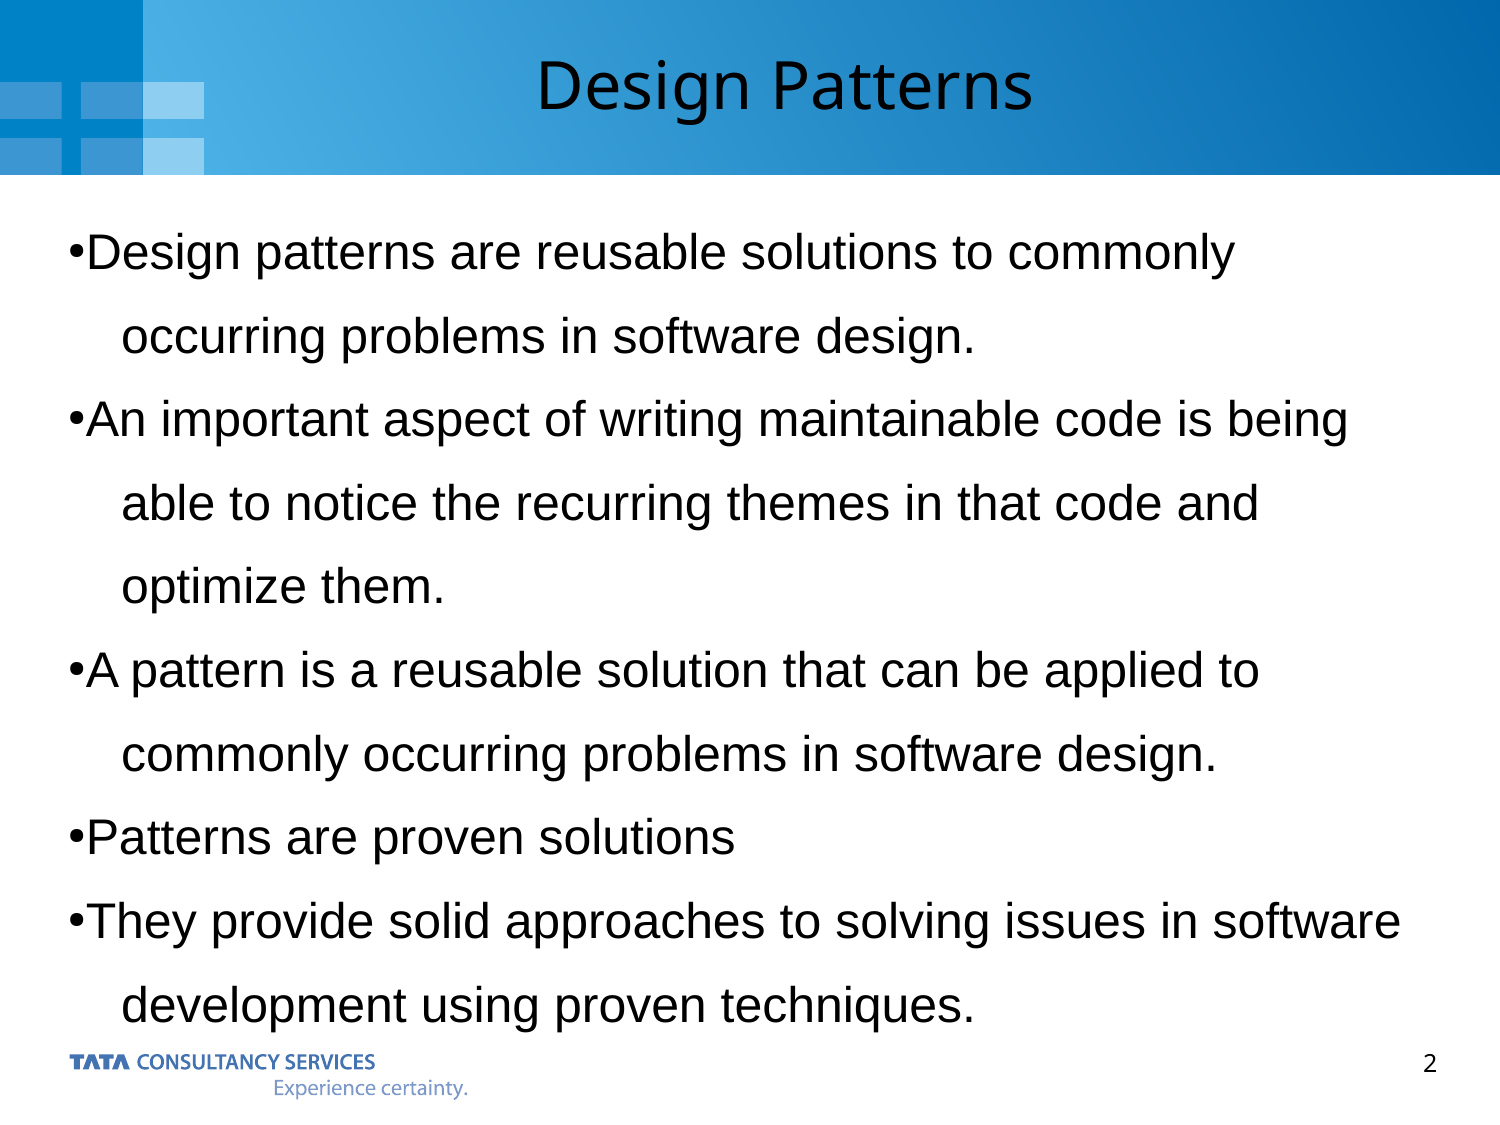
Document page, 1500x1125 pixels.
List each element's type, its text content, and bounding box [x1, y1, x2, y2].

text_box Design Patterns [224, 11, 1347, 154]
text_box Design patterns are reusable solutions to commonly occurring problems in software design. An important aspect of writing maintainable code is being able to notice the recurring themes in that code and optimize them. A pattern is a reusable solution that can be applied to commonly occurring problems in software design. Patterns are proven solutions They provide solid approaches to solving issues in software development using proven techniques. [35, 188, 1465, 1040]
